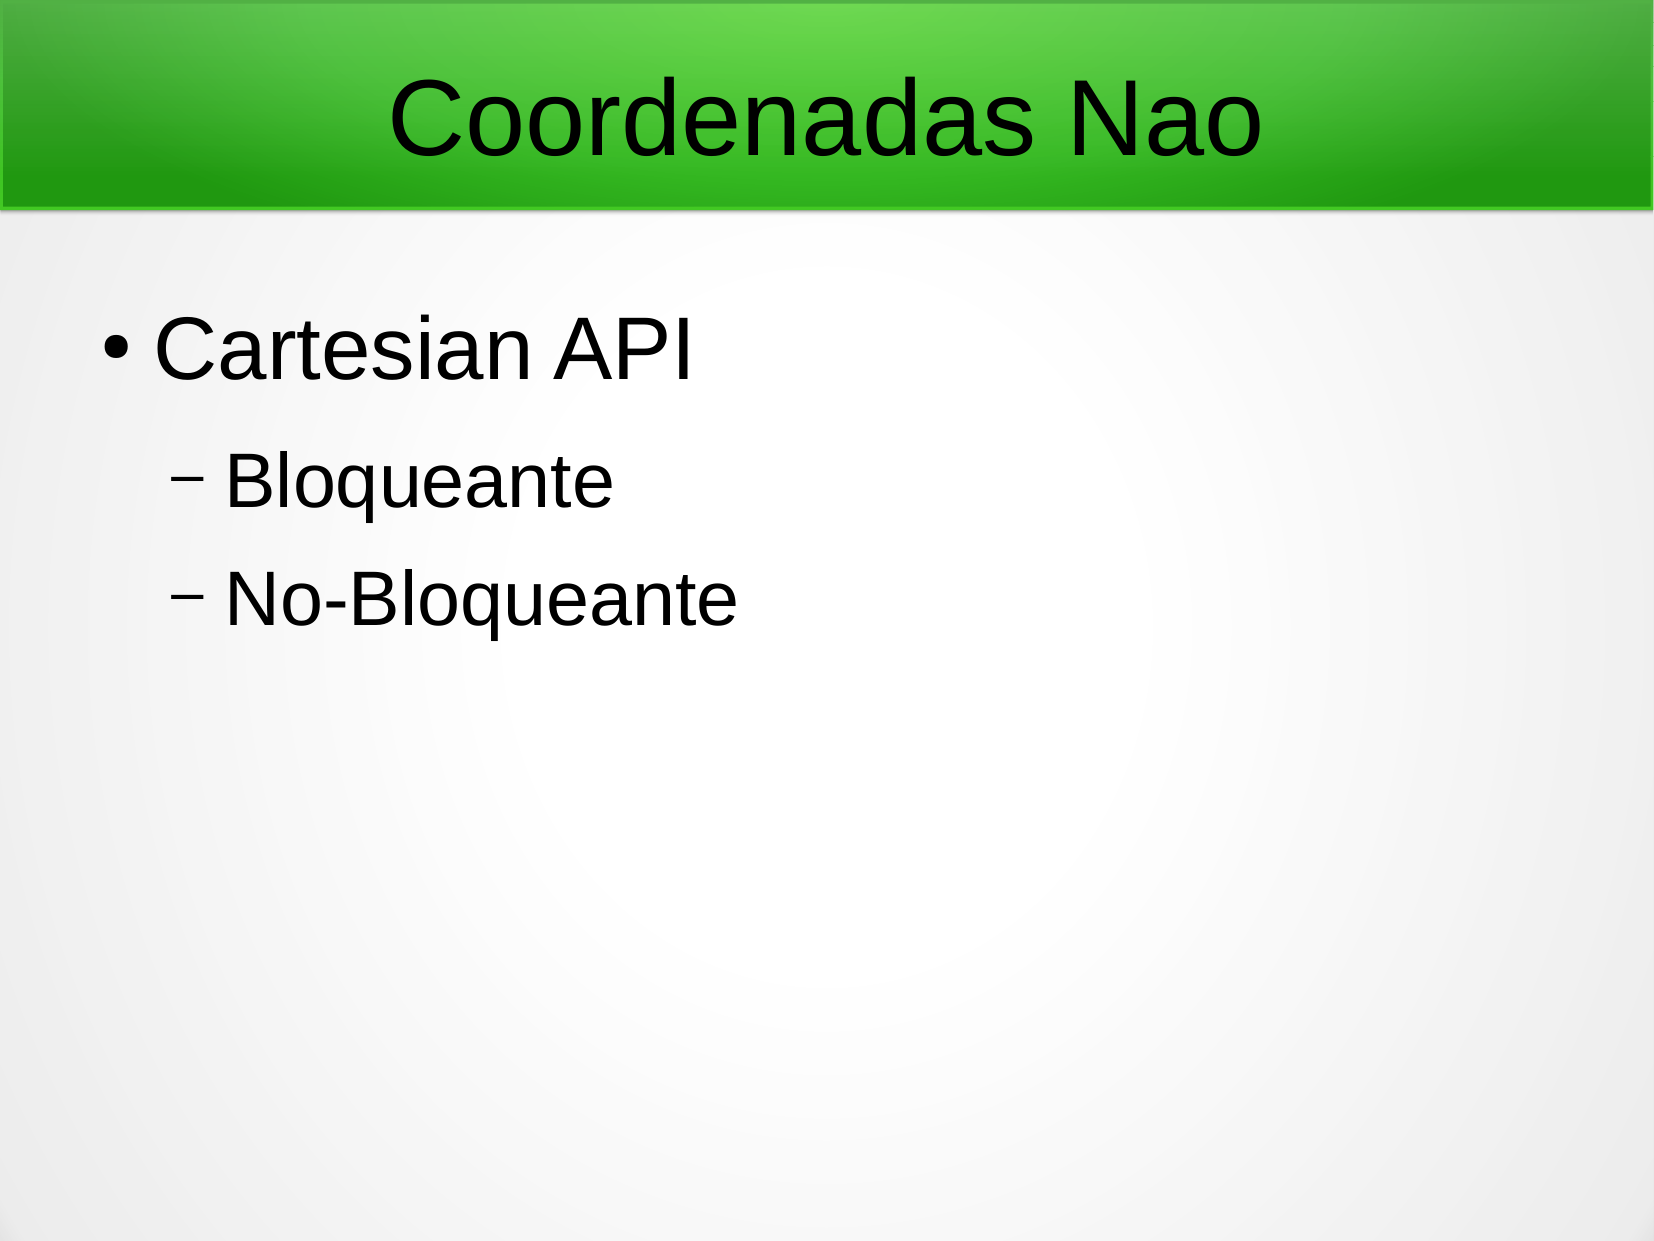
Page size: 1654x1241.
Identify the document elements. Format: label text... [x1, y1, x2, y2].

title Coordenadas Nao [82, 47, 1571, 189]
list Cartesian API Bloqueante No-Bloqueante [82, 299, 1571, 1019]
